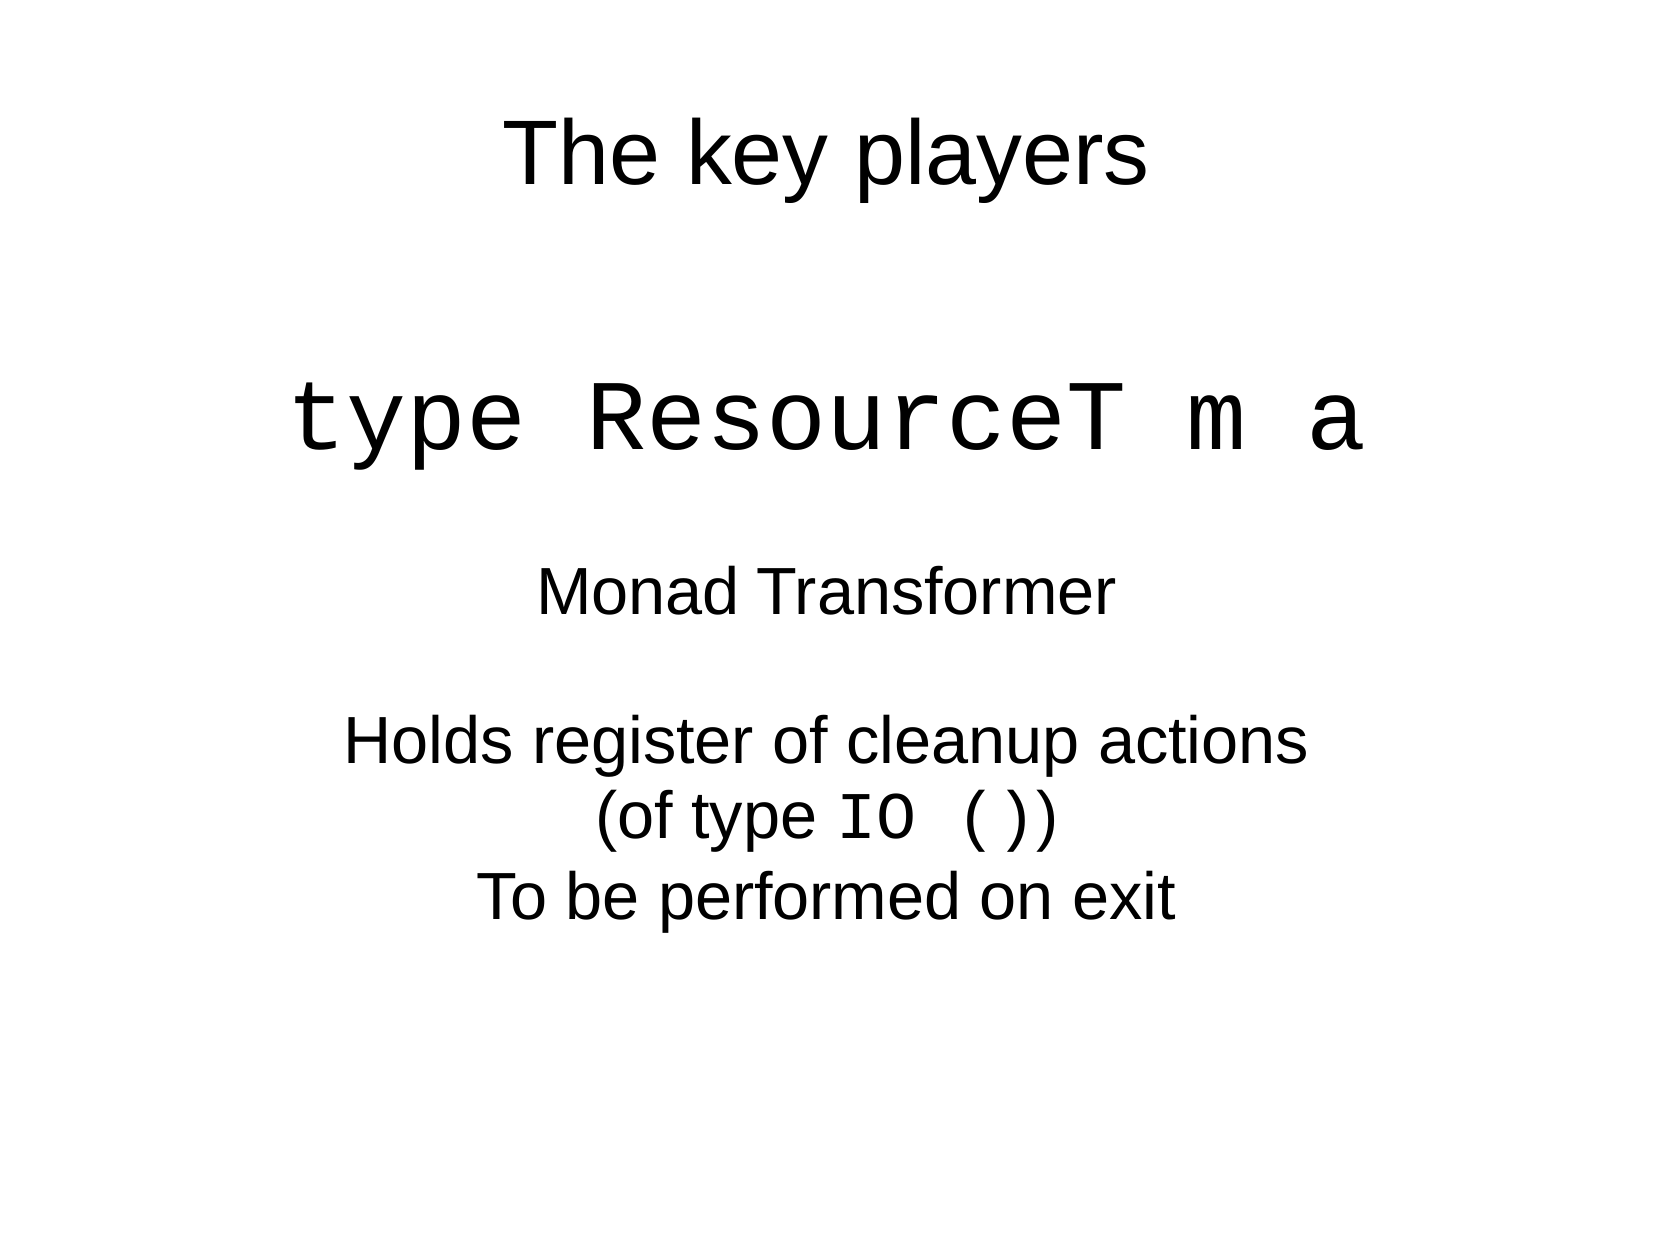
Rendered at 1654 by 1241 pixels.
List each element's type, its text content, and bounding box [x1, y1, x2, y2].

title The key players [82, 49, 1571, 257]
subtitle type ResourceT m a Monad Transformer Holds register of cleanup actions (of type IO ()) To be performed on exit [82, 290, 1571, 1010]
